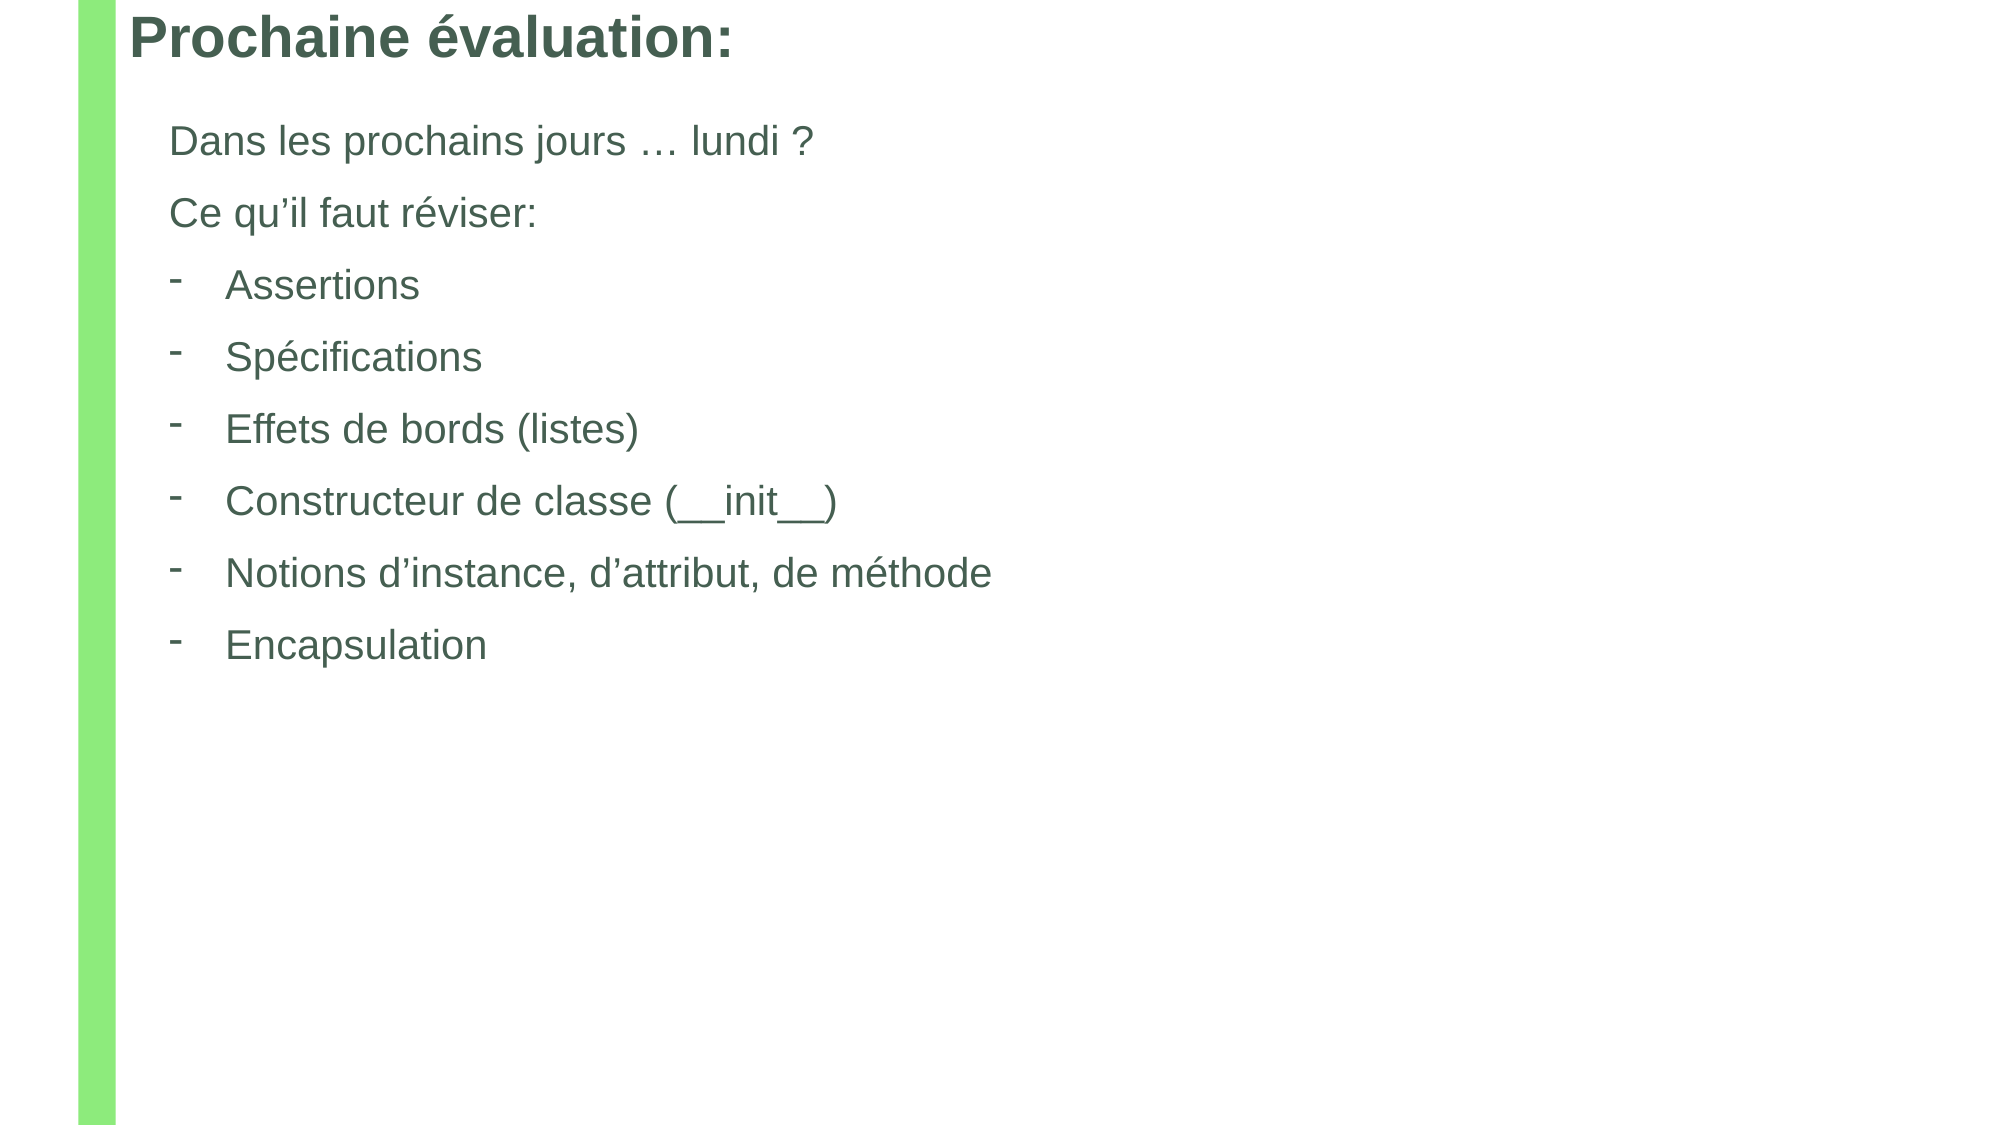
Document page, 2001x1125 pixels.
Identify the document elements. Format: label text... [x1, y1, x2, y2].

text_box Prochaine évaluation: [114, 0, 2000, 107]
text_box Dans les prochains jours … lundi ? Ce qu’il faut réviser: Assertions Spécifications Effets de bords (listes) Constructeur de classe (__init__) Notions d’instance, d’attribut, de méthode Encapsulation [154, 110, 2000, 1125]
